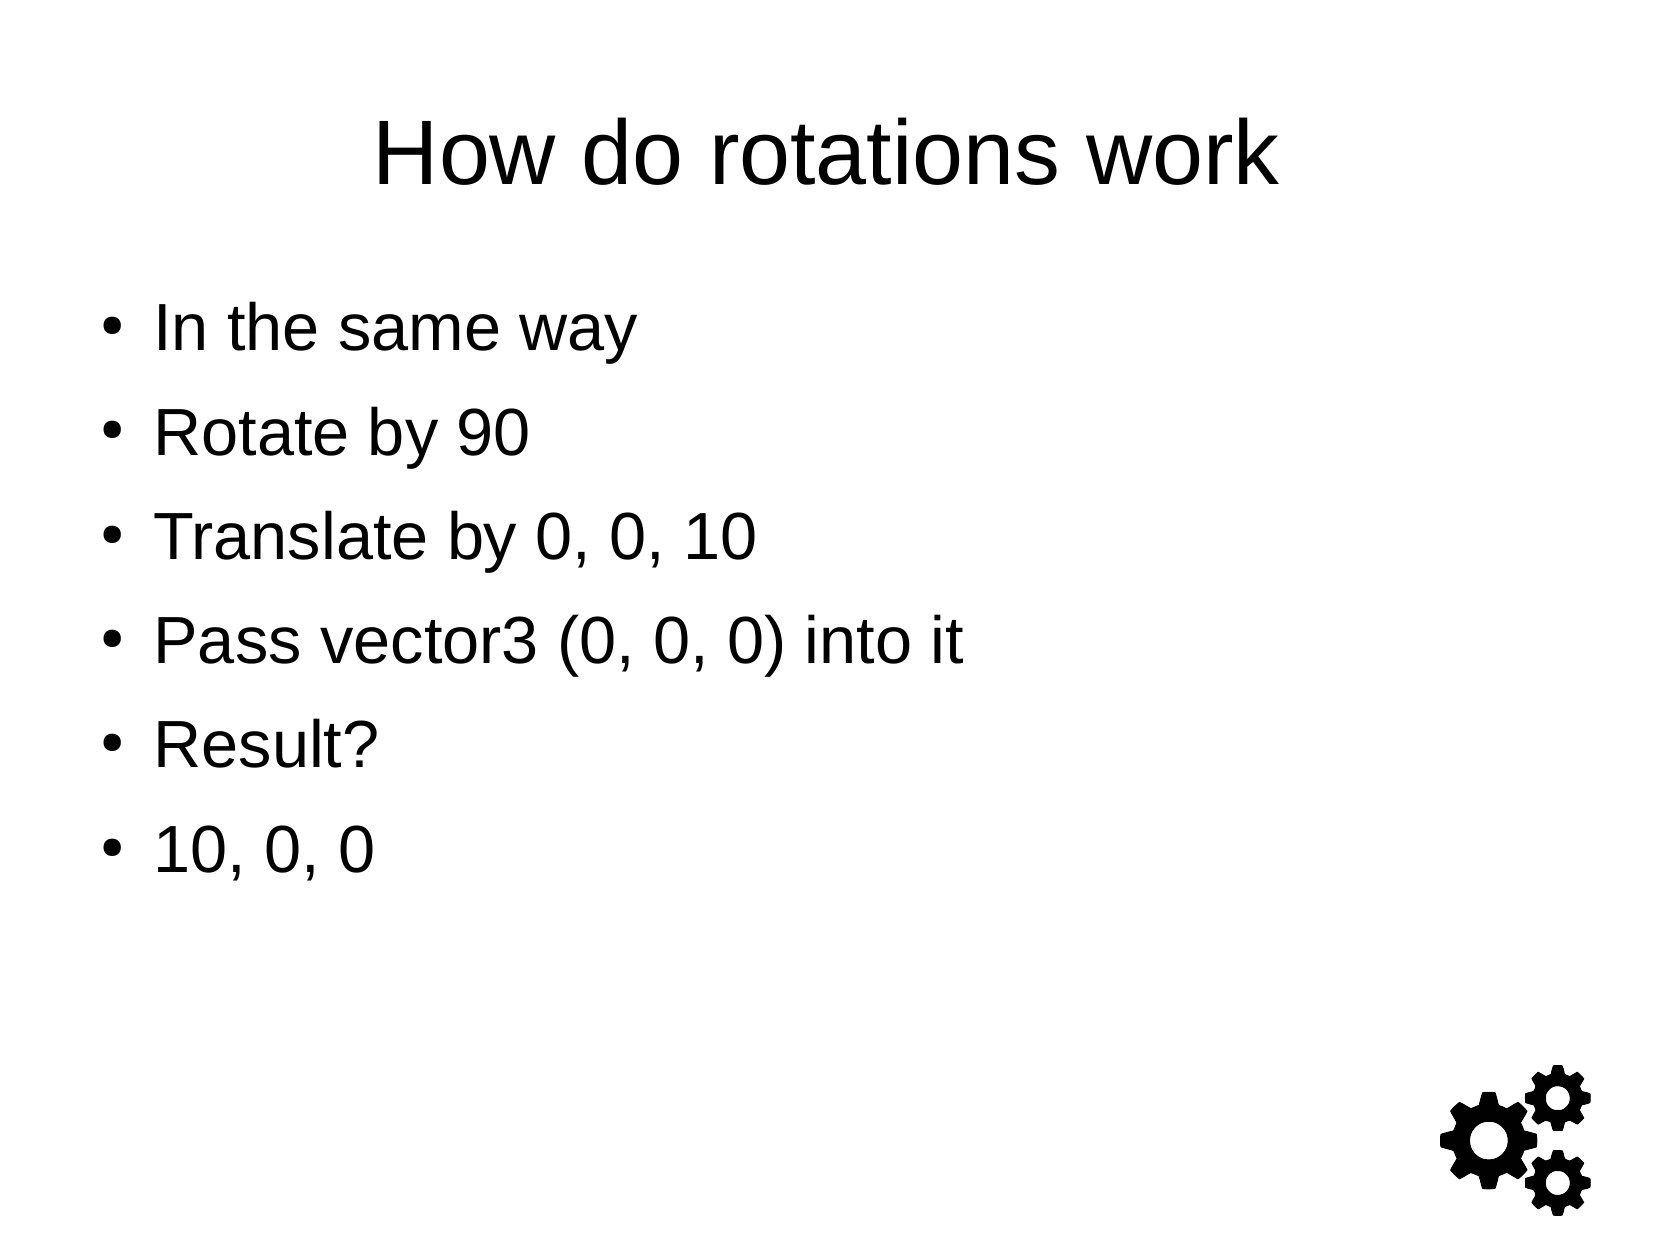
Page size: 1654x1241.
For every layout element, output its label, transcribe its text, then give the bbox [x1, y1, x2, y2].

picture [1440, 1065, 1591, 1216]
title How do rotations work [82, 49, 1571, 257]
list In the same way Rotate by 90 Translate by 0, 0, 10 Pass vector3 (0, 0, 0) into it Result? 10, 0, 0 [82, 290, 1571, 1010]
